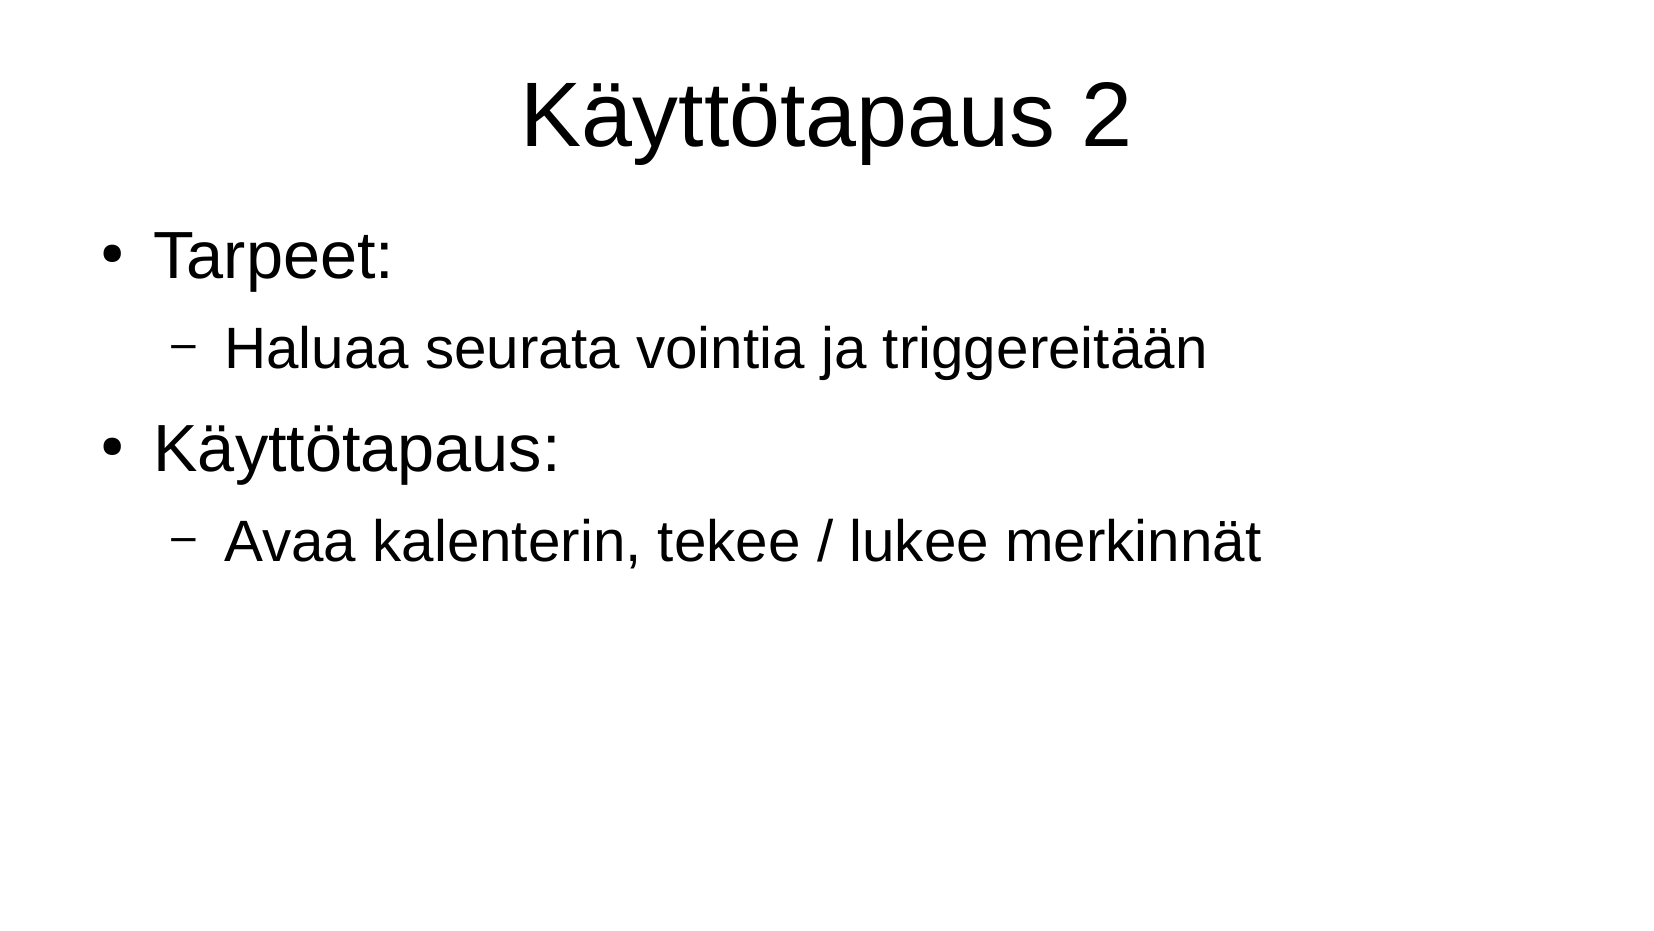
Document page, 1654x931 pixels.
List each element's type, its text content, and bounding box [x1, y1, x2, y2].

list Tarpeet: Haluaa seurata vointia ja triggereitään Käyttötapaus: Avaa kalenterin, tekee / lukee merkinnät [82, 217, 1571, 758]
title Käyttötapaus 2 [82, 37, 1571, 193]
